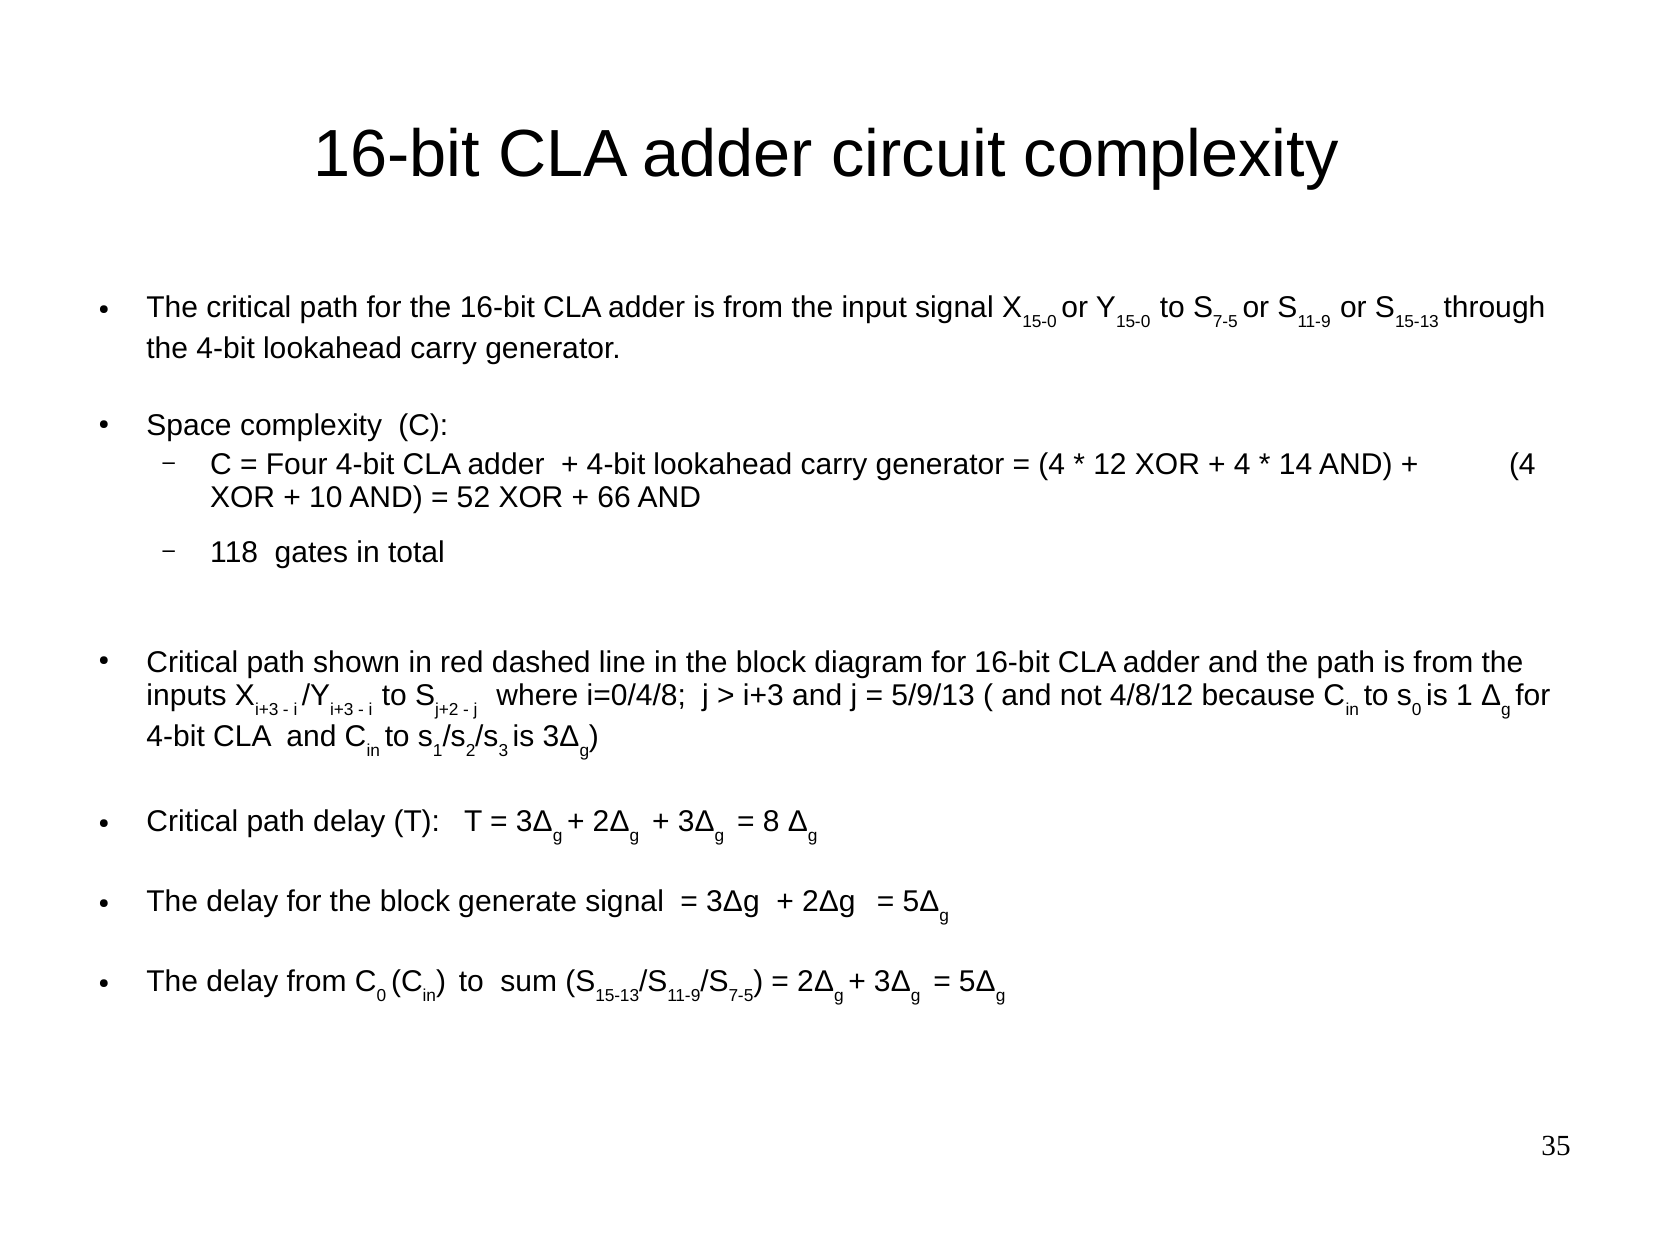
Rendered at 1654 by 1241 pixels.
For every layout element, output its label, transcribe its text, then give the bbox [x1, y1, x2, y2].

title 16-bit CLA adder circuit complexity [82, 49, 1571, 257]
list The critical path for the 16-bit CLA adder is from the input signal X15-0 or Y15-0 to S7-5 or S11-9 or S15-13 through the 4-bit lookahead carry generator. Space complexity (C): C = Four 4-bit CLA adder + 4-bit lookahead carry generator = (4 * 12 XOR + 4 * 14 AND) + (4 XOR + 10 AND) = 52 XOR + 66 AND 118 gates in total Critical path shown in red dashed line in the block diagram for 16-bit CLA adder and the path is from the inputs Xi+3 - i /Yi+3 - i to Sj+2 - j where i=0/4/8; j > i+3 and j = 5/9/13 ( and not 4/8/12 because Cin to s0 is 1 Δg for 4-bit CLA and Cin to s1/s2/s3 is 3Δg) Critical path delay (T): T = 3Δg + 2Δg + 3Δg = 8 Δg The delay for the block generate signal = 3Δg + 2Δg = 5Δg The delay from C0 (Cin) to sum (S15-13/S11-9/S7-5) = 2Δg + 3Δg = 5Δg [82, 290, 1571, 1010]
